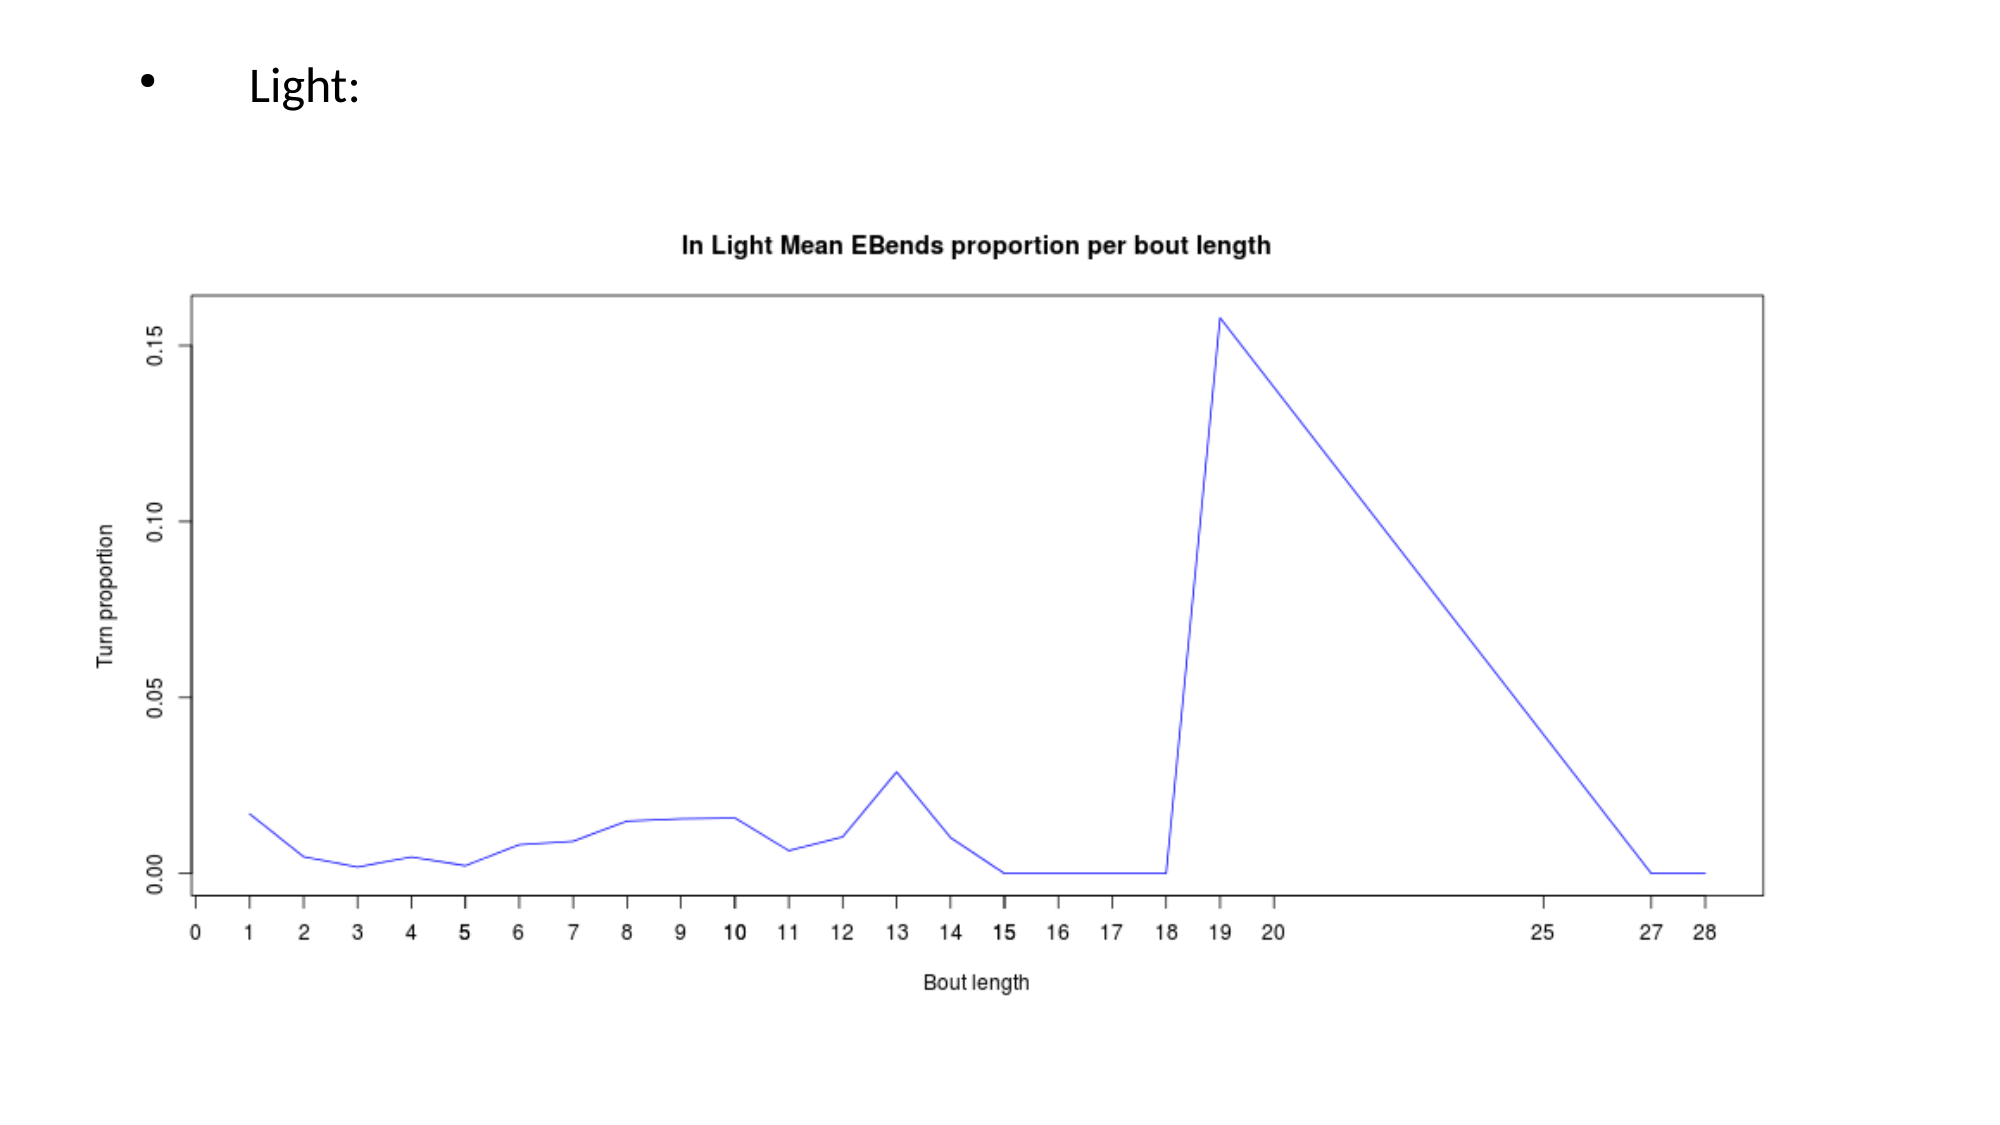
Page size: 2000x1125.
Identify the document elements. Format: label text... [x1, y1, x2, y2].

picture [90, 194, 1816, 1023]
text_box Light: [0, 0, 2000, 946]
